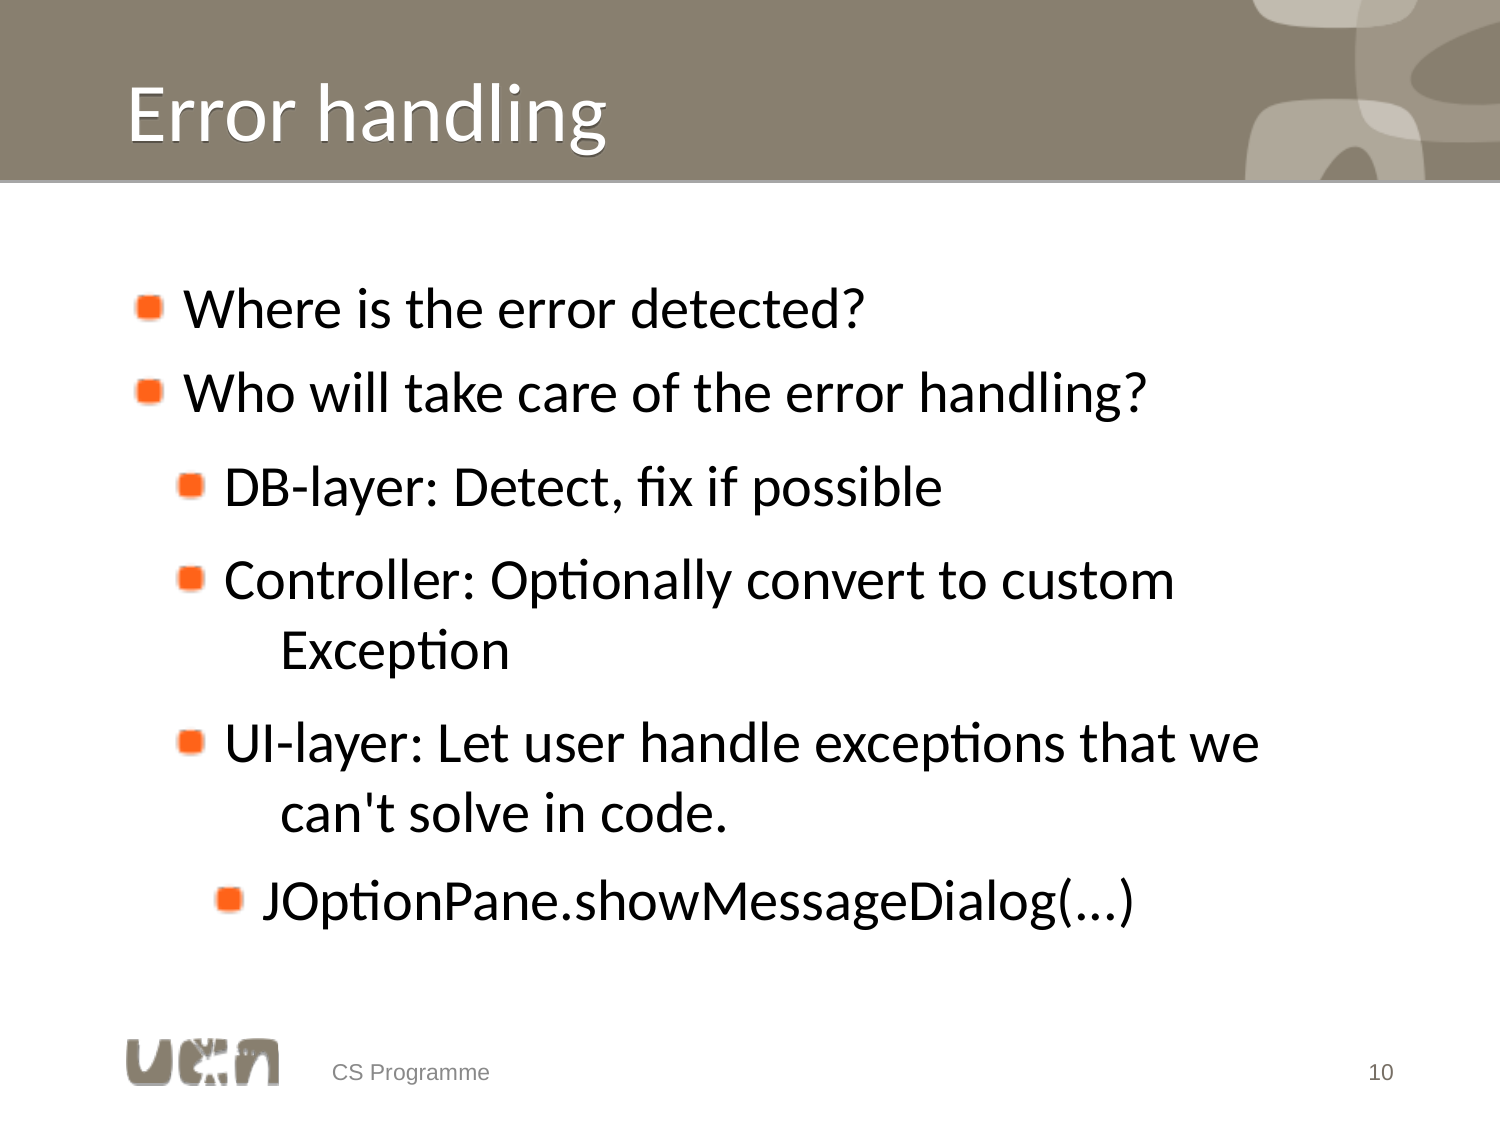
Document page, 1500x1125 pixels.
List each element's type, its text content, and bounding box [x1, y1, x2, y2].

list Where is the error detected? Who will take care of the error handling? DB-layer: Detect, fix if possible Controller: Optionally convert to custom Exception UI-layer: Let user handle exceptions that we can't solve in code. JOptionPane.showMessageDialog(...) [111, 262, 1385, 1005]
text_box <number> [1353, 1041, 1454, 1102]
text_box CS Programme [316, 1041, 1233, 1102]
title Error handling [111, 48, 1385, 166]
